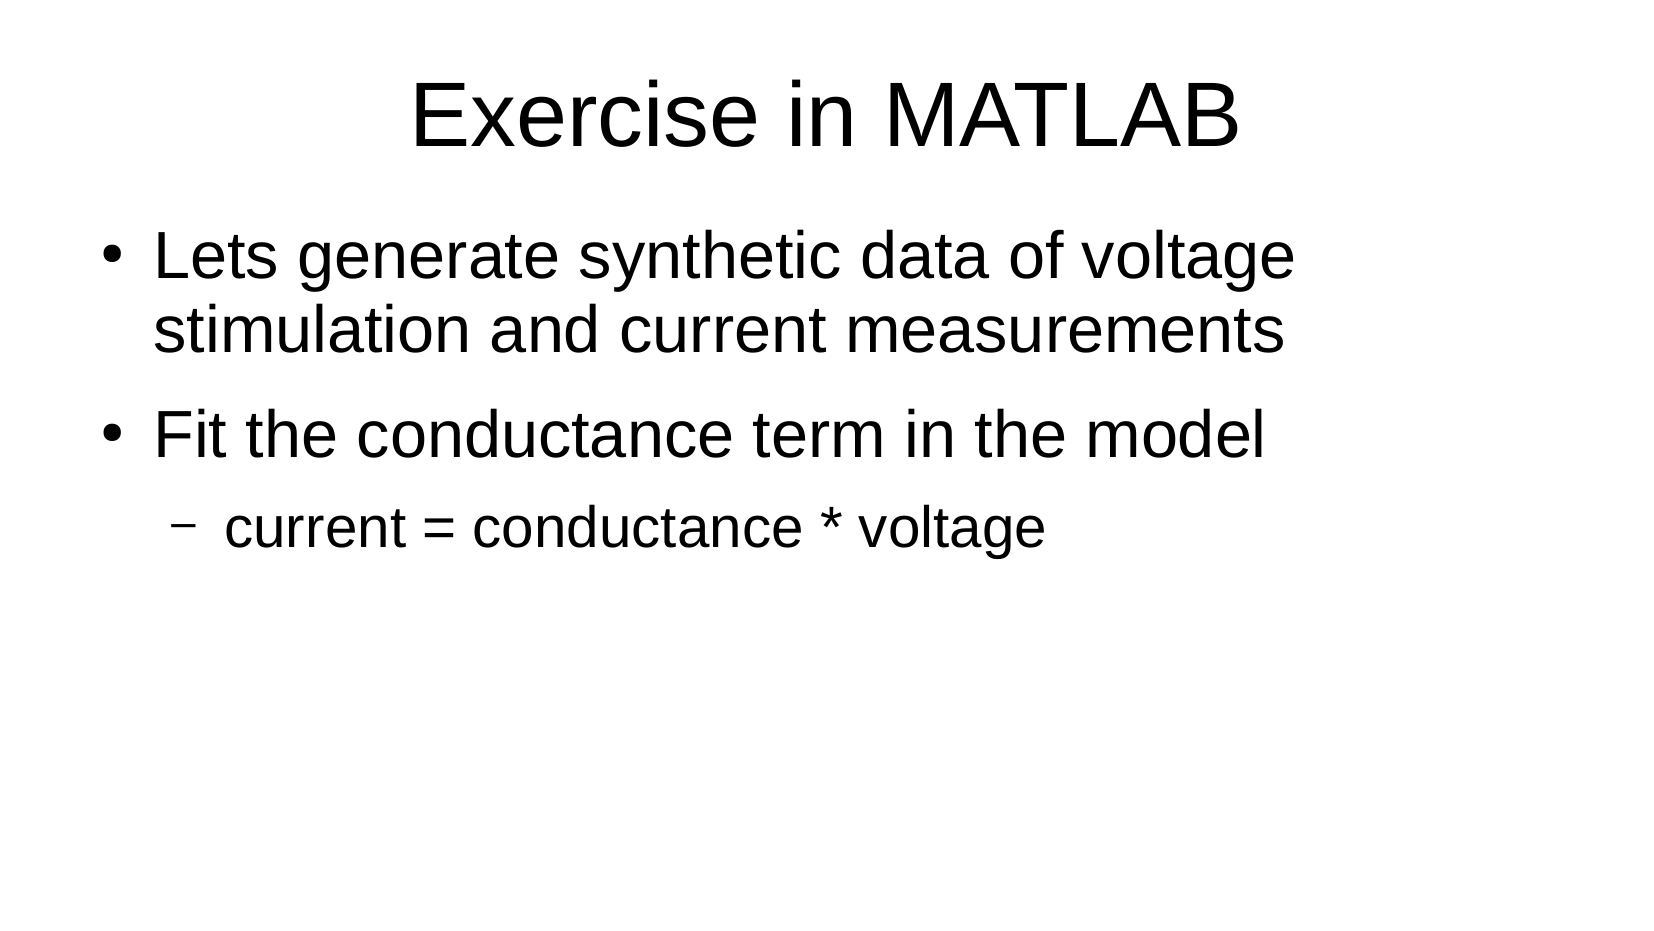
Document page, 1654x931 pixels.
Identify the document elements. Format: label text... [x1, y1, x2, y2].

list Lets generate synthetic data of voltage stimulation and current measurements Fit the conductance term in the model current = conductance * voltage [82, 217, 1571, 758]
title Exercise in MATLAB [82, 37, 1571, 193]
